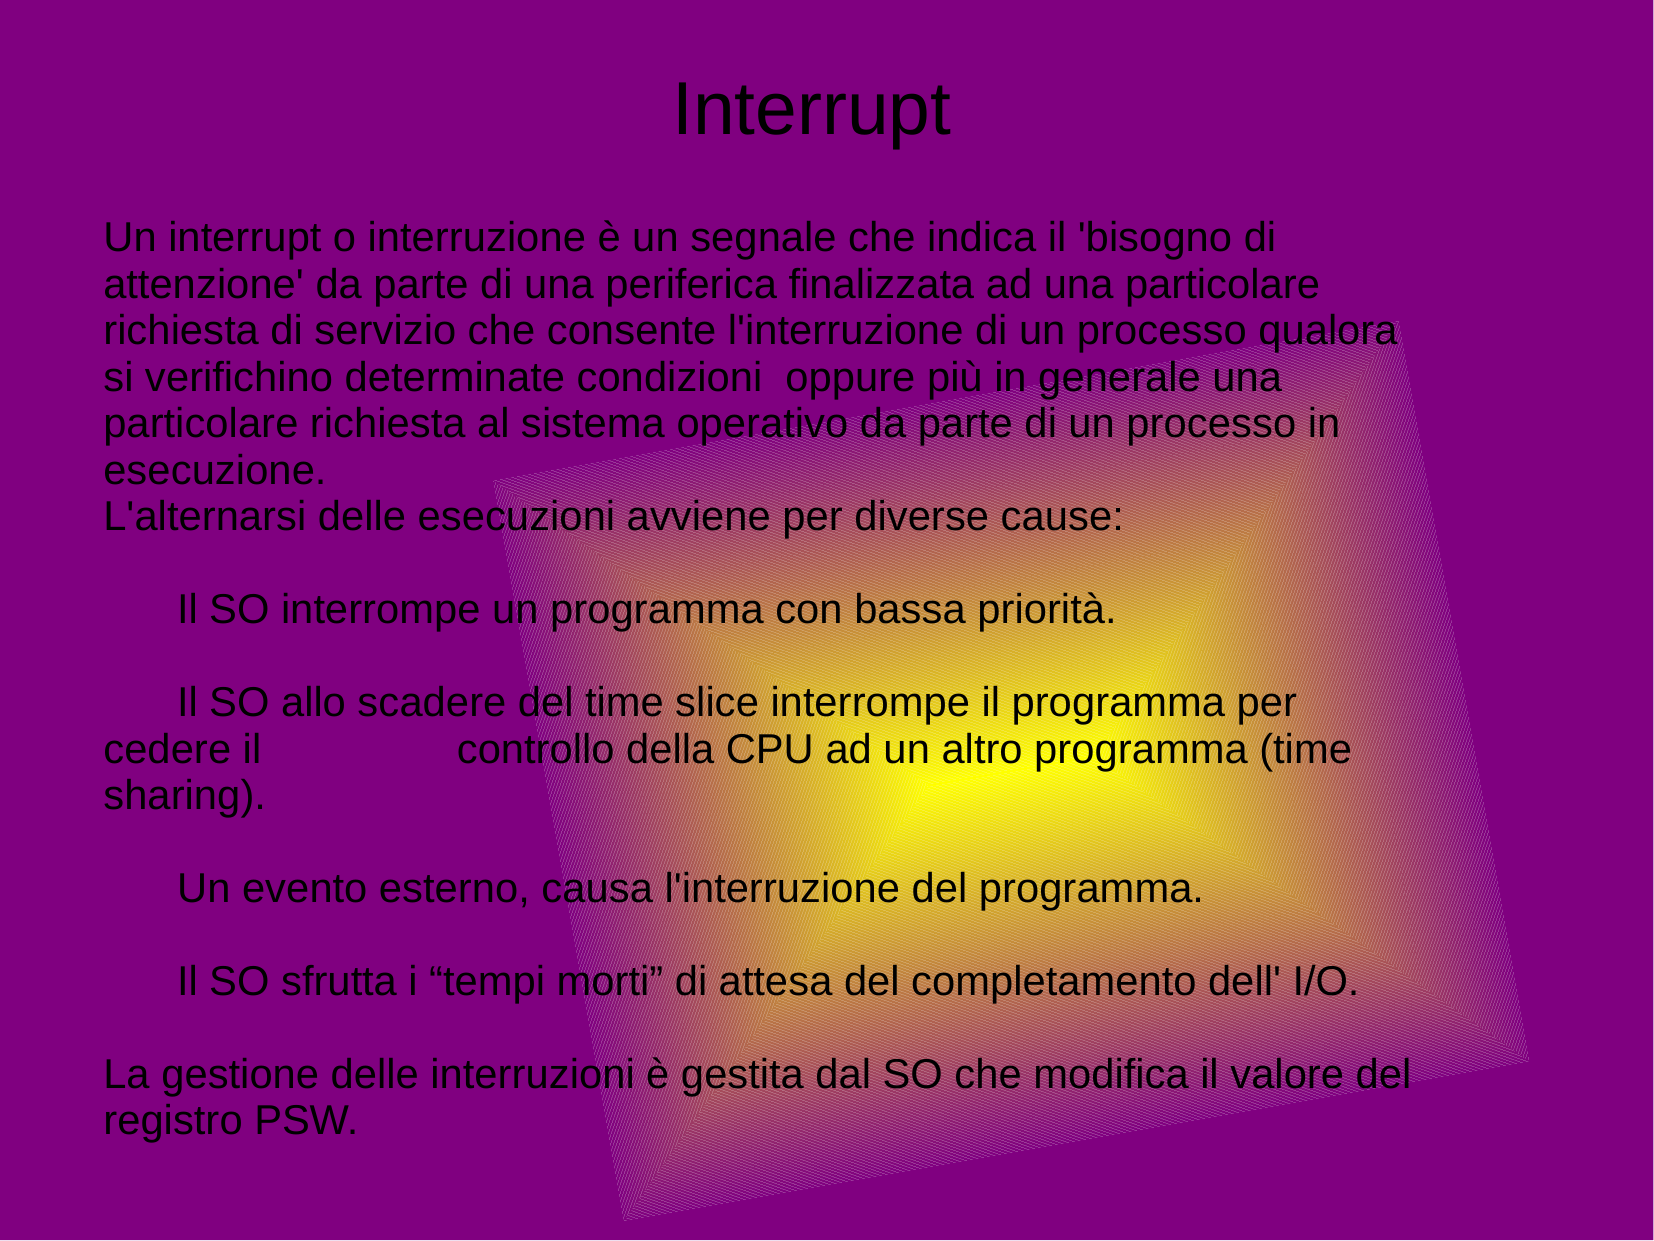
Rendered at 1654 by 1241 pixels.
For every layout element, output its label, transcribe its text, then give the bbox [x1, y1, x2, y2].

text_box Interrupt [324, 59, 1300, 158]
text_box Un interrupt o interruzione è un segnale che indica il 'bisogno di attenzione' da parte di una periferica finalizzata ad una particolare richiesta di servizio che consente l'interruzione di un processo qualora si verifichino determinate condizioni oppure più in generale una particolare richiesta al sistema operativo da parte di un processo in esecuzione. L'alternarsi delle esecuzioni avviene per diverse cause: Il SO interrompe un programma con bassa priorità. Il SO allo scadere del time slice interrompe il programma per cedere il controllo della CPU ad un altro programma (time sharing). Un evento esterno, causa l'interruzione del programma. Il SO sfrutta i “tempi morti” di attesa del completamento dell' I/O. La gestione delle interruzioni è gestita dal SO che modifica il valore del registro PSW. [88, 206, 1447, 1152]
